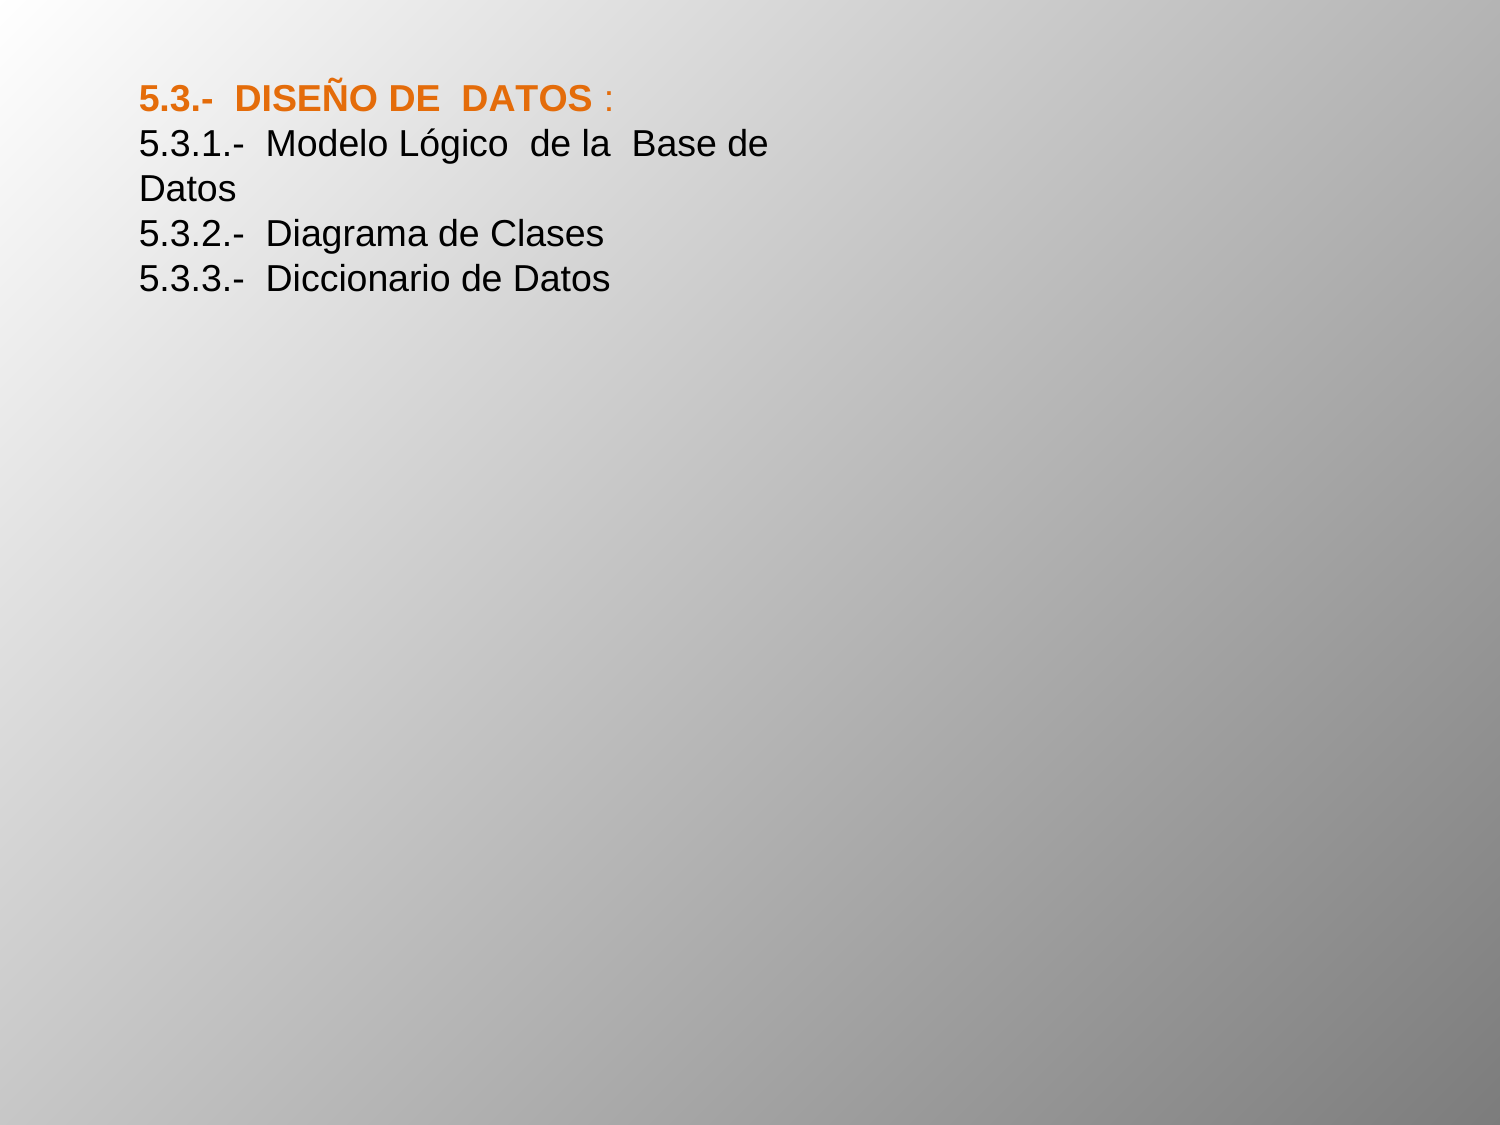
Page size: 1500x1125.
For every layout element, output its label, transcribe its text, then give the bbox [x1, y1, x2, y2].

text_box 5.3.- DISEÑO DE DATOS : 5.3.1.- Modelo Lógico de la Base de Datos 5.3.2.- Diagrama de Clases 5.3.3.- Diccionario de Datos [123, 66, 874, 307]
